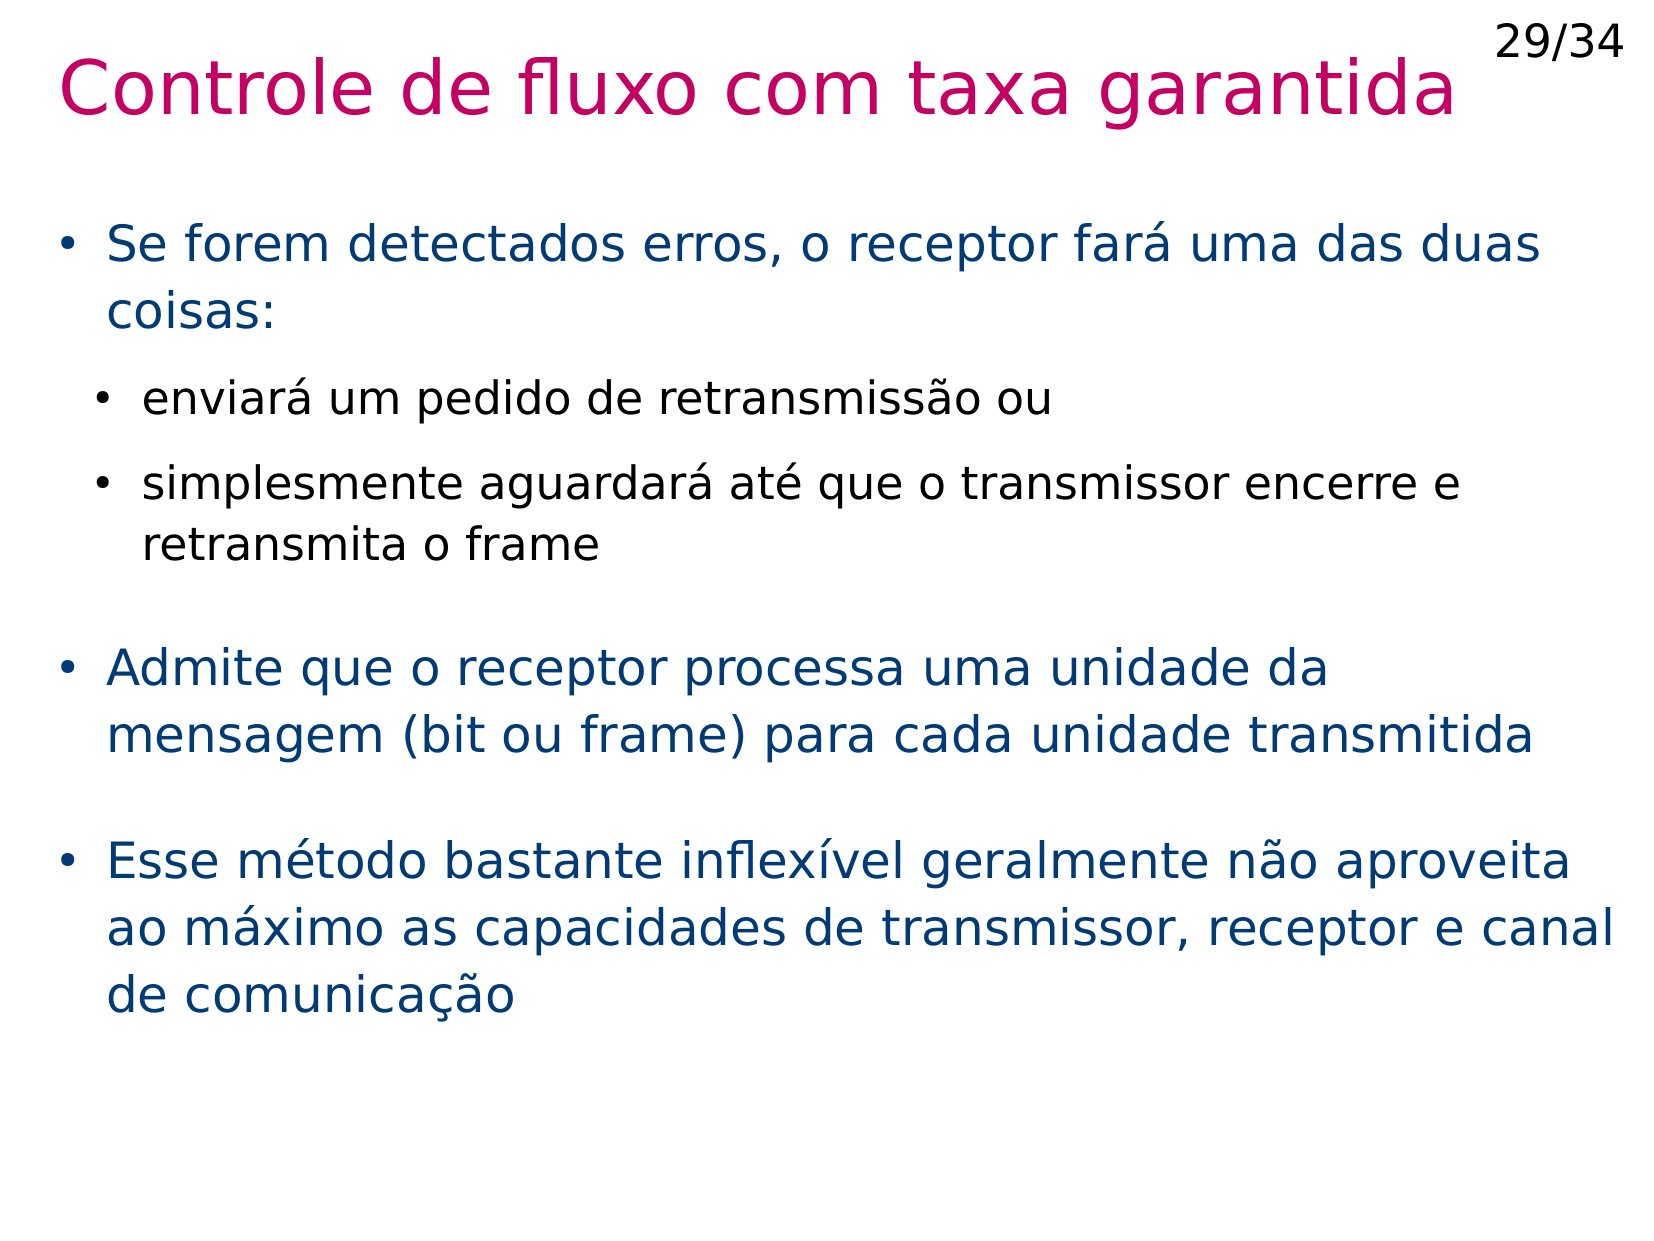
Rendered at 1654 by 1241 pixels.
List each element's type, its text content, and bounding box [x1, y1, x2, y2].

title Controle de fluxo com taxa garantida [59, 29, 1625, 148]
list Se forem detectados erros, o receptor fará uma das duas coisas: enviará um pedido de retransmissão ou simplesmente aguardará até que o transmissor encerre e retransmita o frame Admite que o receptor processa uma unidade da mensagem (bit ou frame) para cada unidade transmitida Esse método bastante inflexível geralmente não aproveita ao máximo as capacidades de transmissor, receptor e canal de comunicação [59, 206, 1625, 1211]
